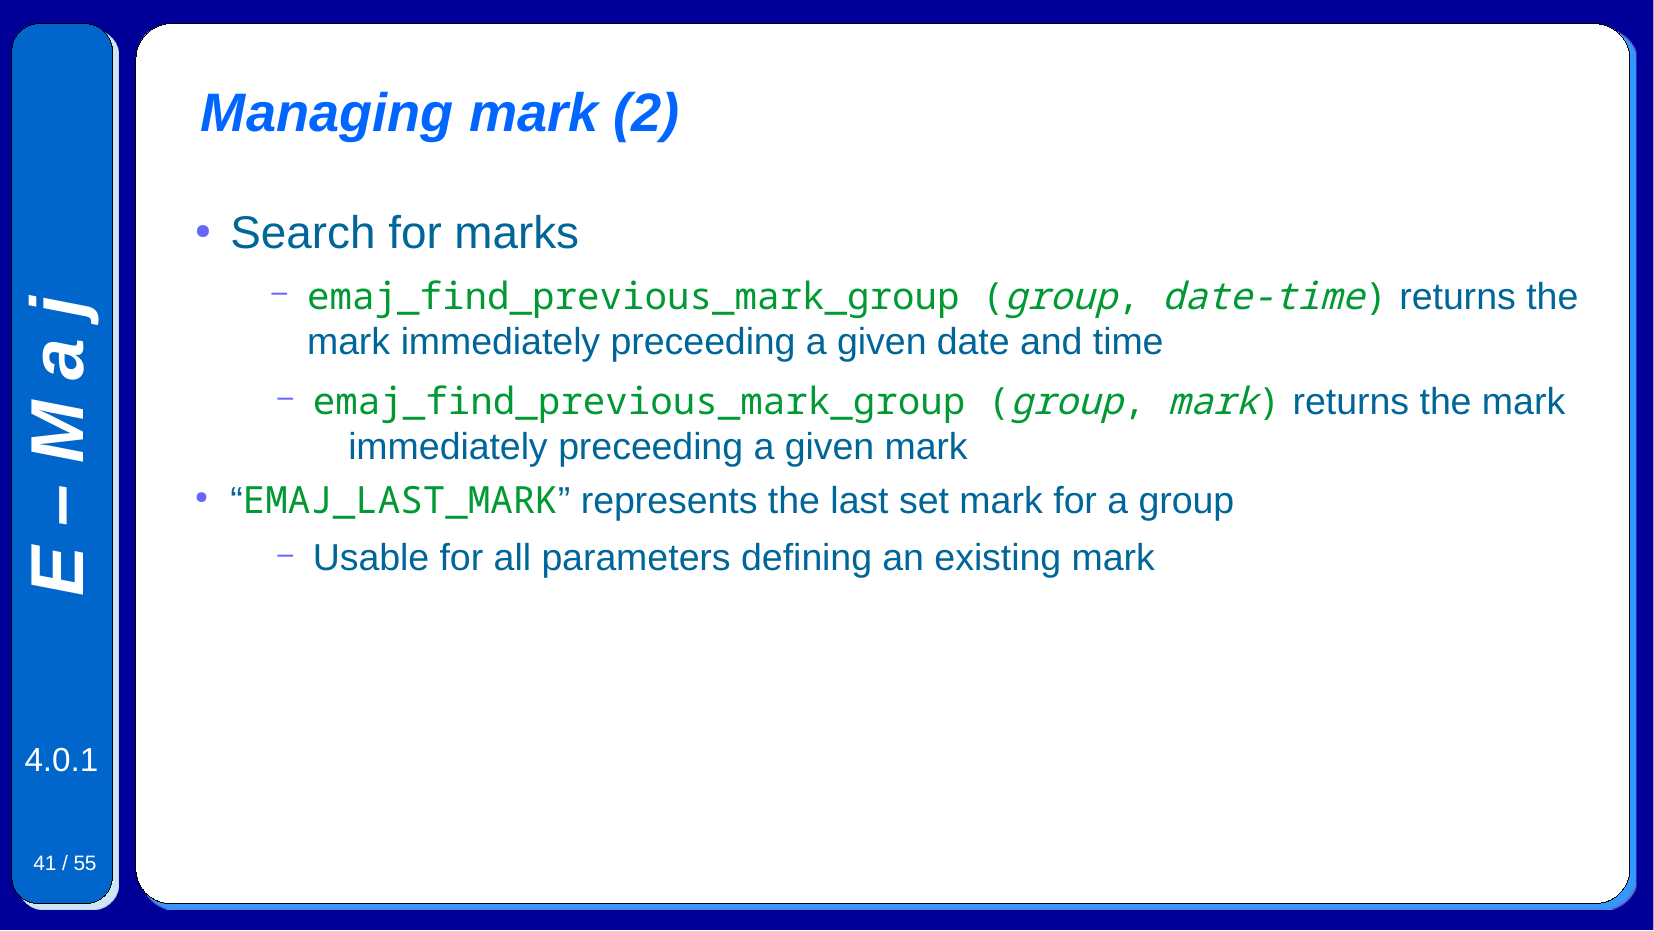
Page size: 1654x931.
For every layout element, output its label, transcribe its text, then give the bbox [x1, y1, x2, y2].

title Managing mark (2) [200, 34, 1575, 191]
list Search for marks emaj_find_previous_mark_group (group, date-time) returns the mark immediately preceeding a given date and time emaj_find_previous_mark_group (group, mark) returns the mark immediately preceeding a given mark “EMAJ_LAST_MARK” represents the last set mark for a group Usable for all parameters defining an existing mark [177, 206, 1587, 827]
